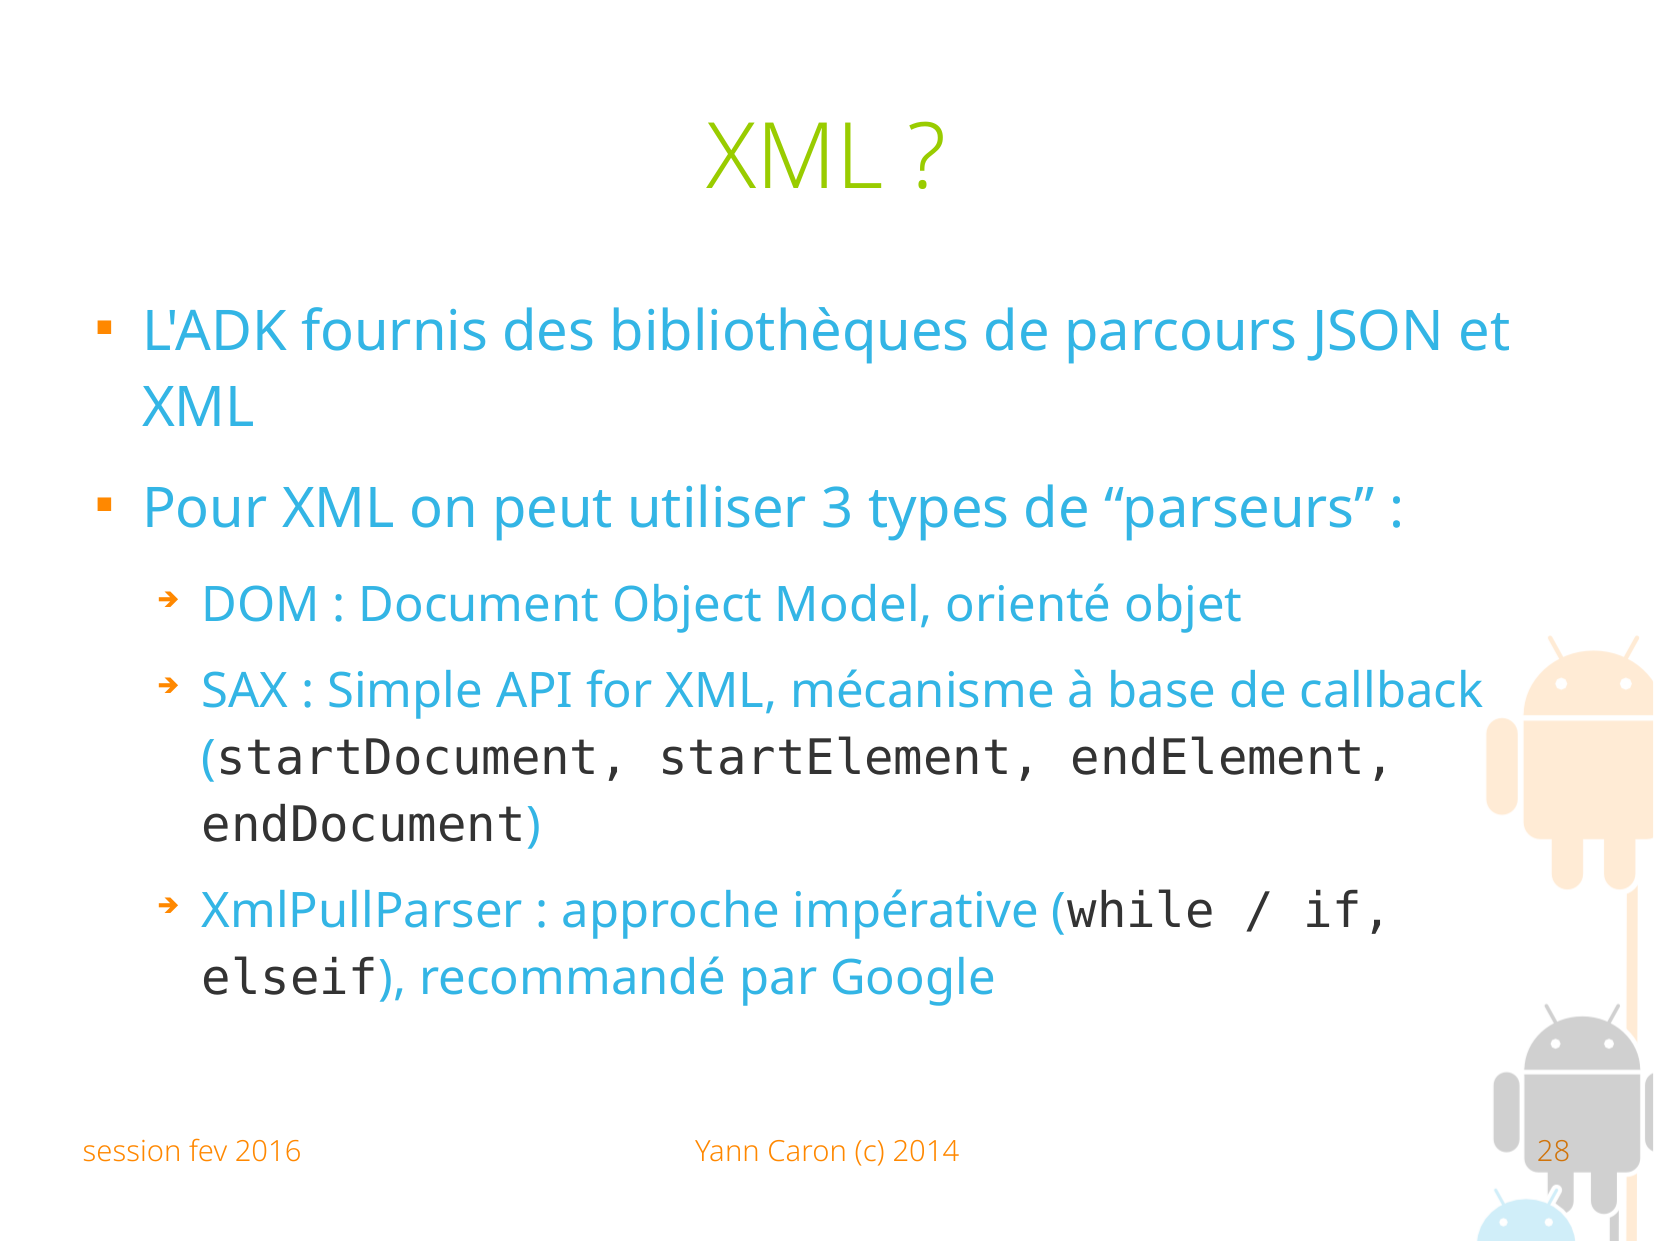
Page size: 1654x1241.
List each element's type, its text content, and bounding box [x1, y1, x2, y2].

picture [240, 423, 1654, 1241]
title XML ? [82, 49, 1571, 257]
list L'ADK fournis des bibliothèques de parcours JSON et XML Pour XML on peut utiliser 3 types de “parseurs” : DOM : Document Object Model, orienté objet SAX : Simple API for XML, mécanisme à base de callback (startDocument, startElement, endElement, endDocument) XmlPullParser : approche impérative (while / if, elseif), recommandé par Google [82, 290, 1571, 1010]
